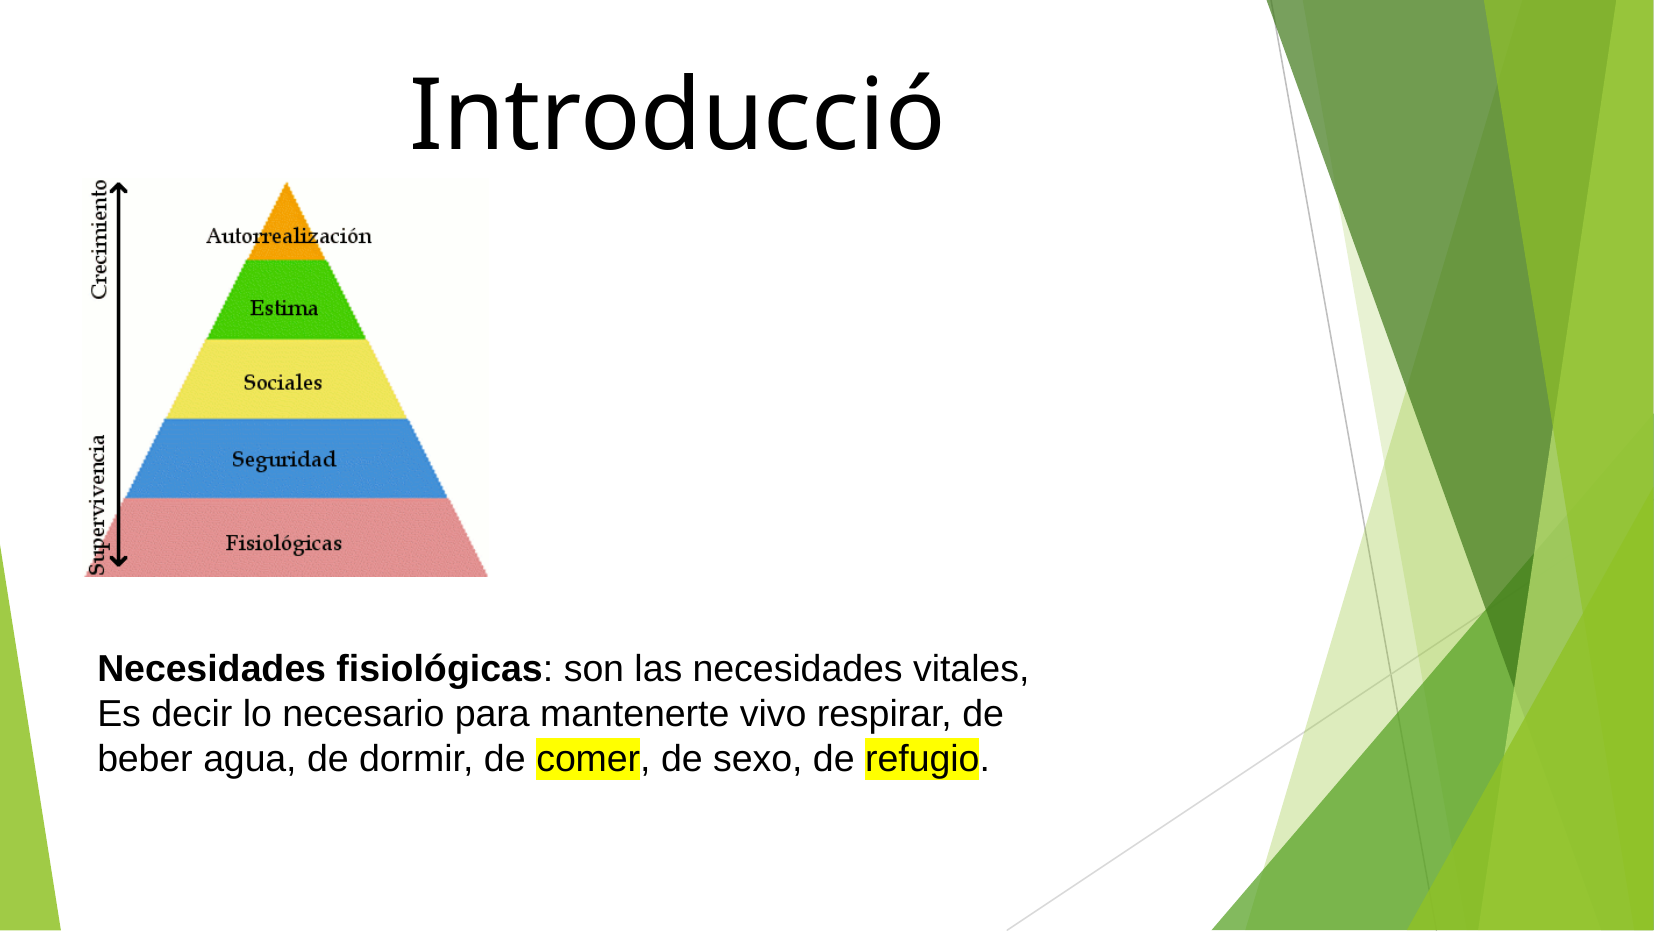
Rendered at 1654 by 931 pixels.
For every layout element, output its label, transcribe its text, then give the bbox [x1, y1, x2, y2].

text_box Necesidades fisiológicas: son las necesidades vitales, Es decir lo necesario para mantenerte vivo respirar, de beber agua, de dormir, de comer, de sexo, de refugio. [82, 636, 1101, 789]
text_box Introducción [394, 42, 1006, 179]
picture [82, 178, 489, 577]
